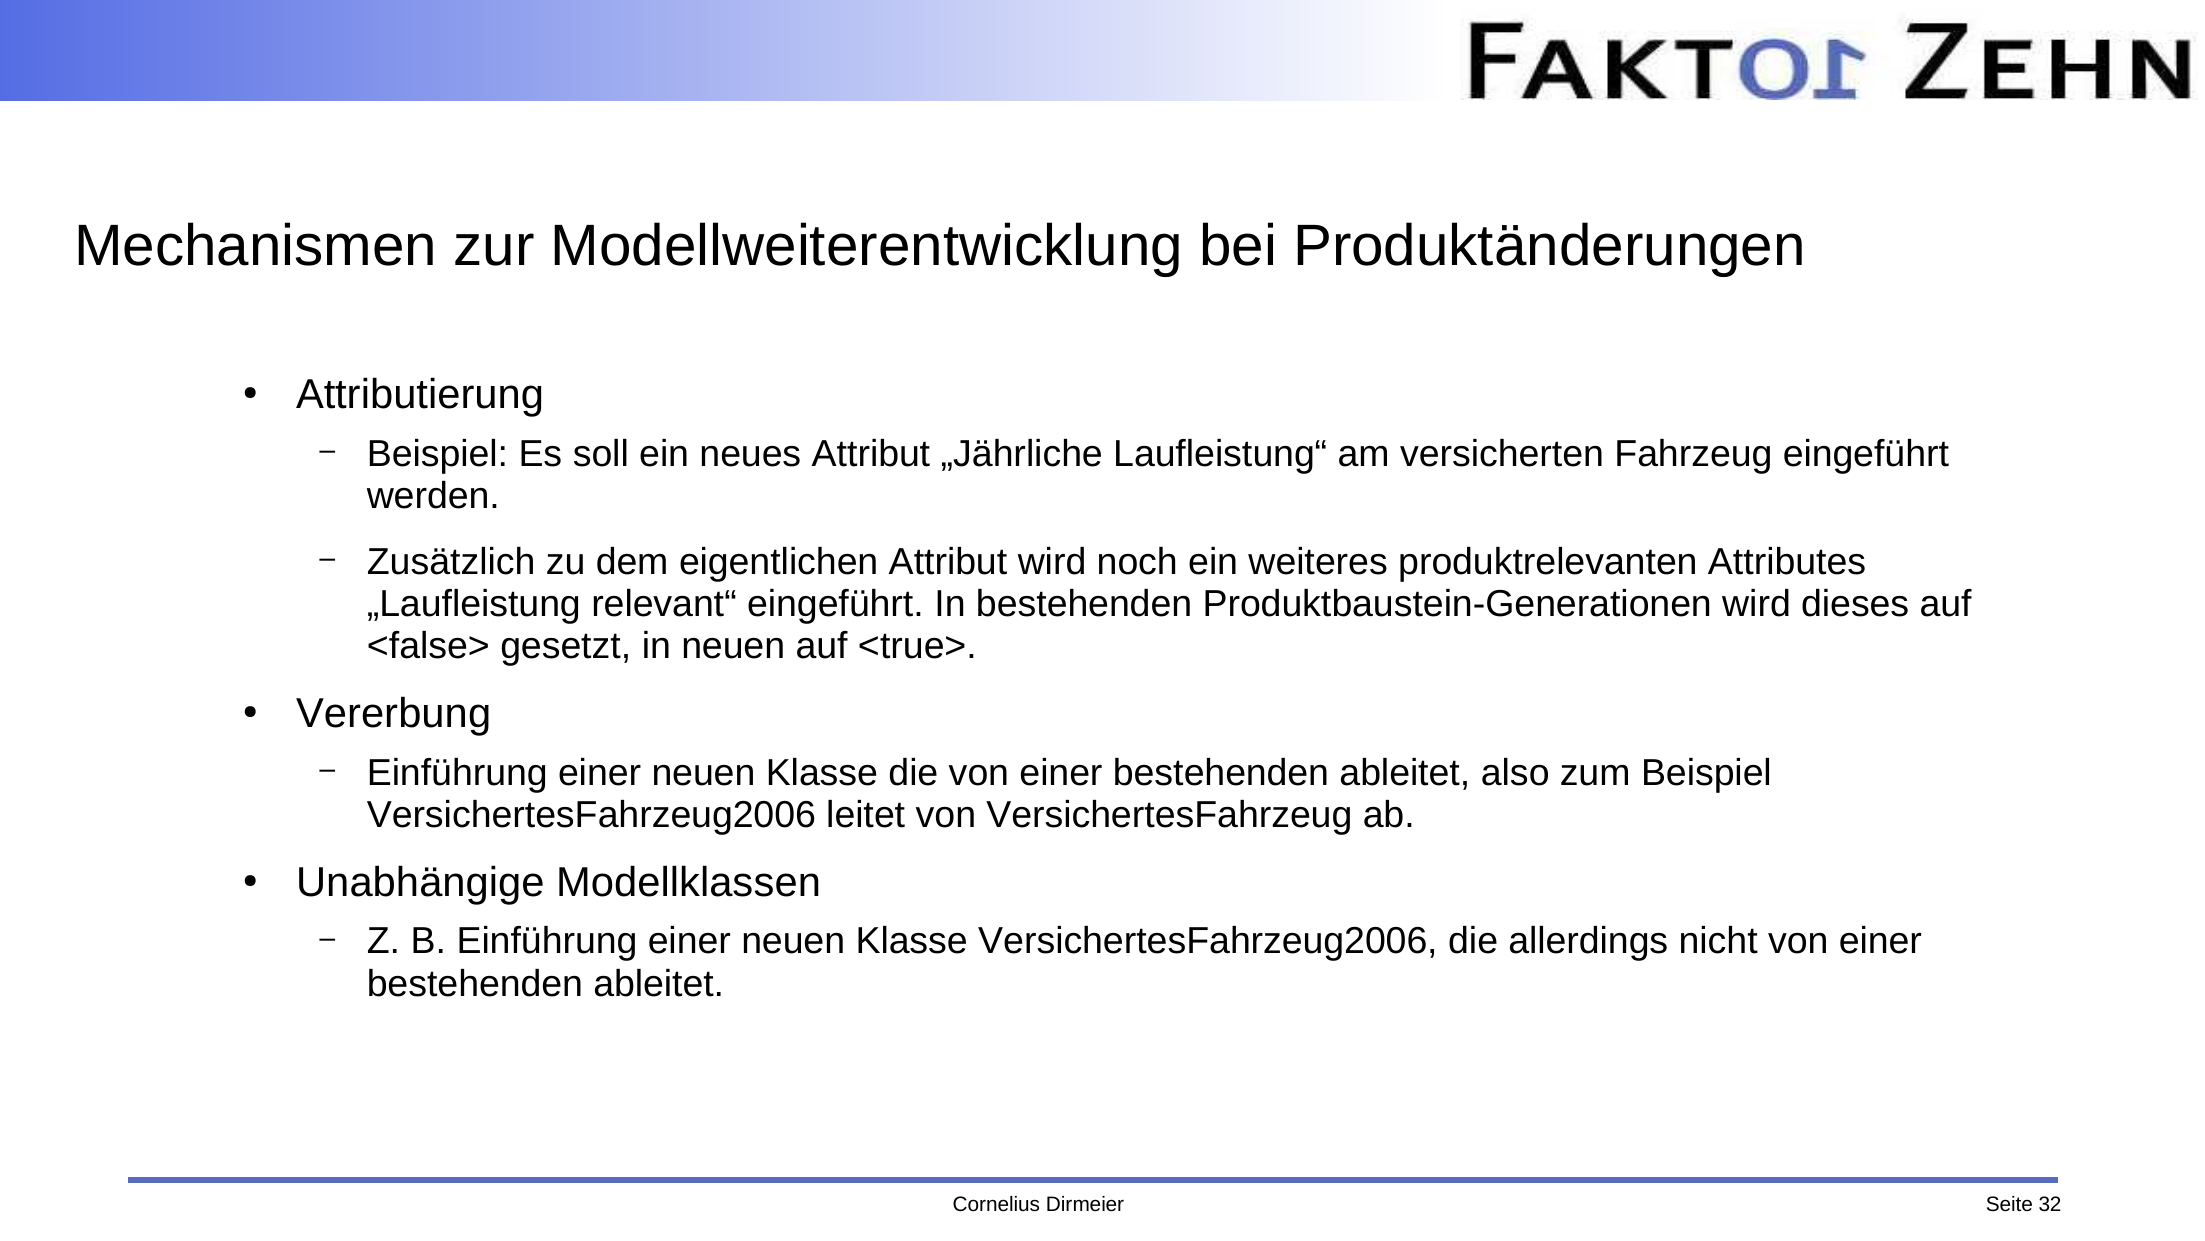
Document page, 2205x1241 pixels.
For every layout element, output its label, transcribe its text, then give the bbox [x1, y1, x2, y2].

list Attributierung Beispiel: Es soll ein neues Attribut „Jährliche Laufleistung“ am versicherten Fahrzeug eingeführt werden. Zusätzlich zu dem eigentlichen Attribut wird noch ein weiteres produktrelevanten Attributes „Laufleistung relevant“ eingeführt. In bestehenden Produktbaustein-Generationen wird dieses auf <false> gesetzt, in neuen auf <true>. Vererbung Einführung einer neuen Klasse die von einer bestehenden ableitet, also zum Beispiel VersichertesFahrzeug2006 leitet von VersichertesFahrzeug ab. Unabhängige Modellklassen Z. B. Einführung einer neuen Klasse VersichertesFahrzeug2006, die allerdings nicht von einer bestehenden ableitet. [225, 371, 1981, 1117]
title Mechanismen zur Modellweiterentwicklung bei Produktänderungen [74, 142, 2116, 349]
picture [1460, 7, 2202, 100]
